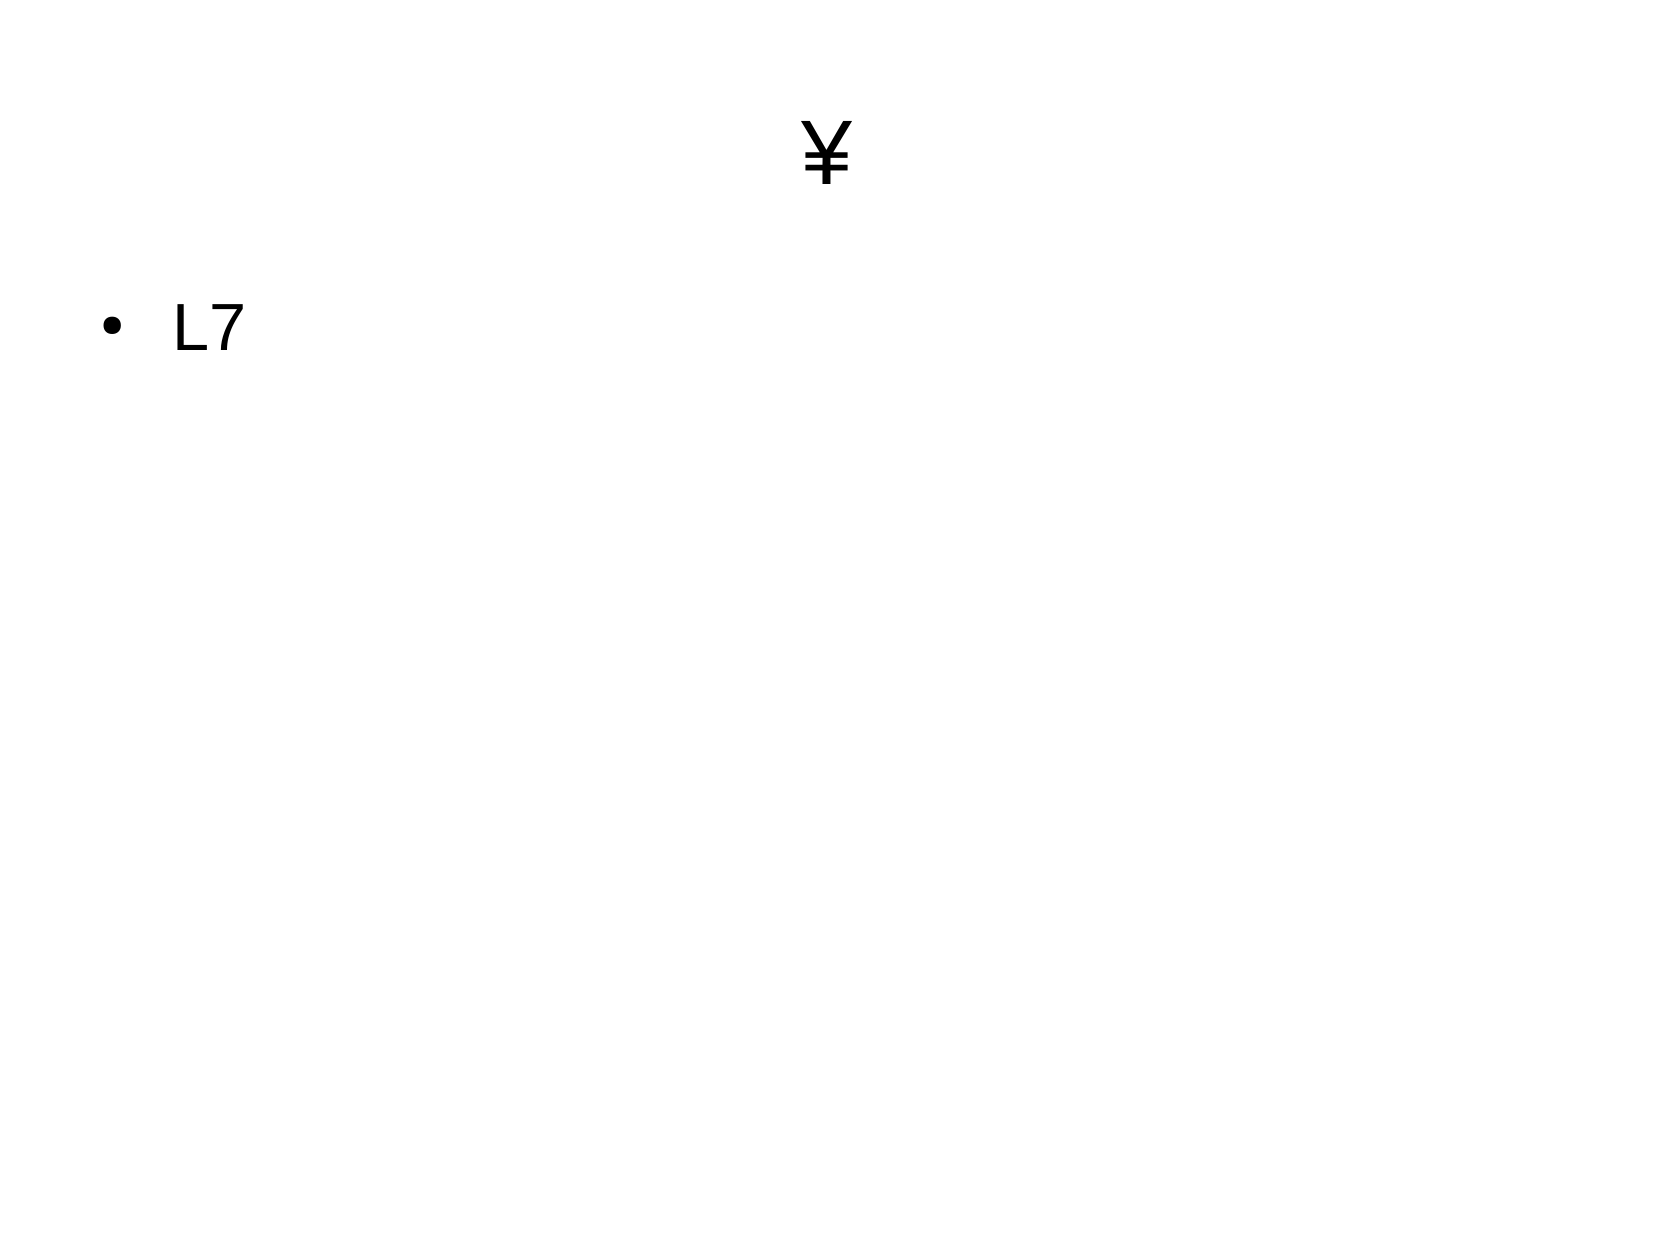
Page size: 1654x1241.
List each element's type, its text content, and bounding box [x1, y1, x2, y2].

title ¥ [82, 56, 1571, 250]
list L7 [82, 290, 1571, 1094]
